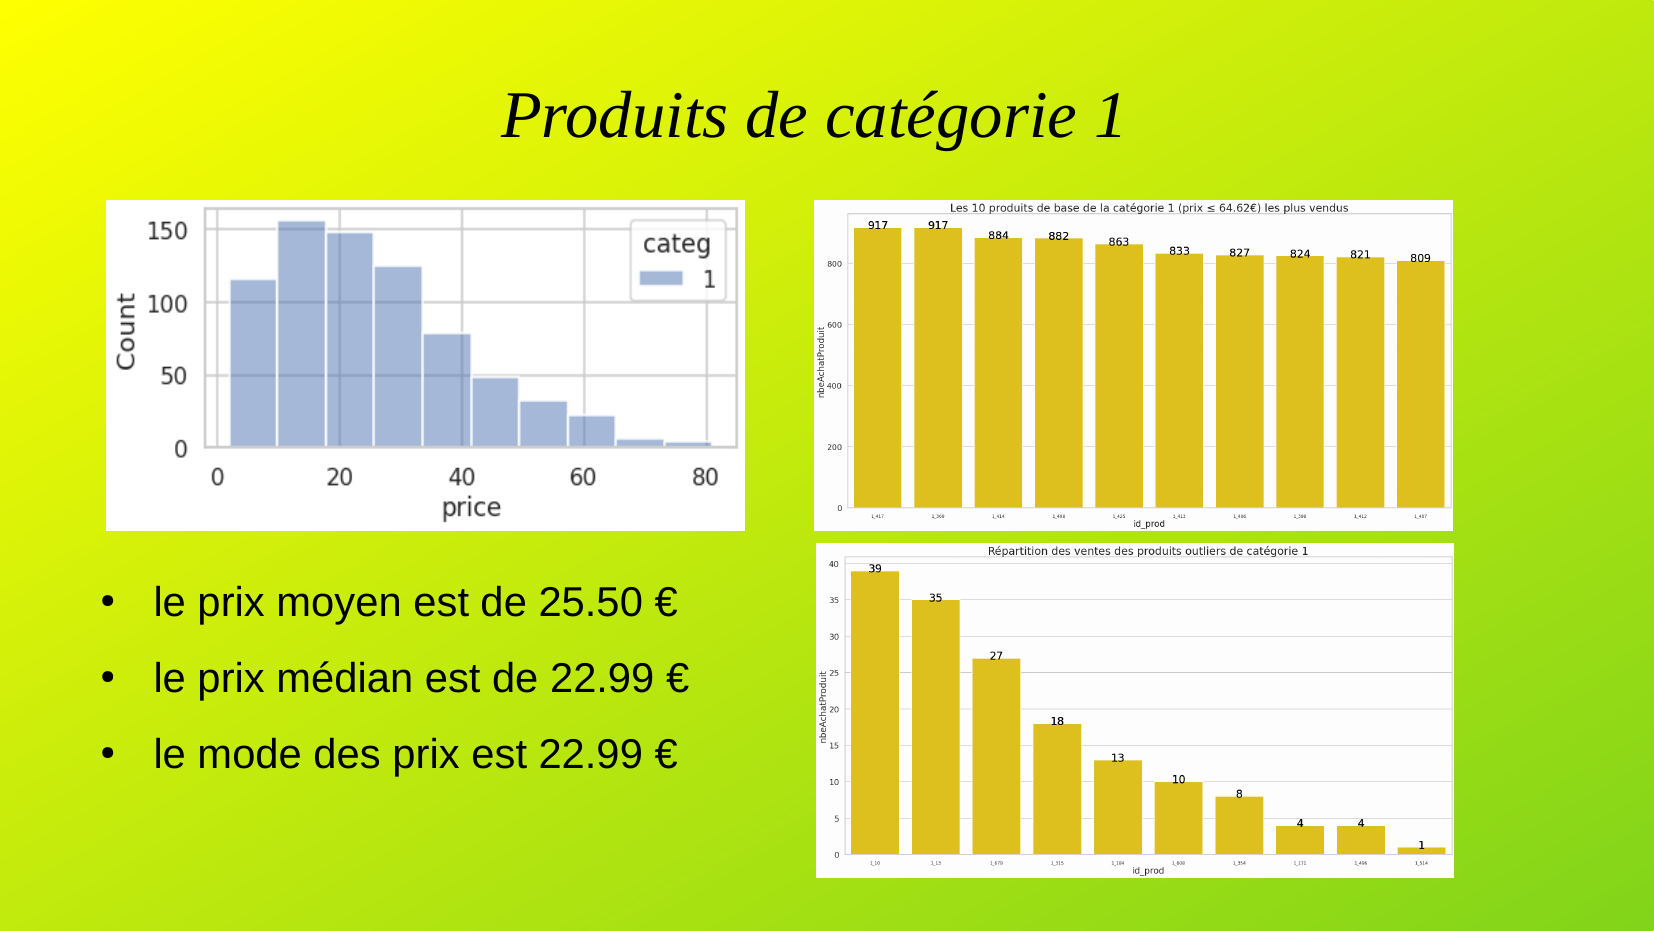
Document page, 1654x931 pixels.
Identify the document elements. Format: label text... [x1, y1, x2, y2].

title Produits de catégorie 1 [82, 37, 1571, 193]
picture [816, 543, 1454, 878]
picture [814, 200, 1453, 531]
picture [106, 200, 745, 531]
list le prix moyen est de 25.50 € le prix médian est de 22.99 € le mode des prix est 22.99 € [82, 578, 809, 836]
